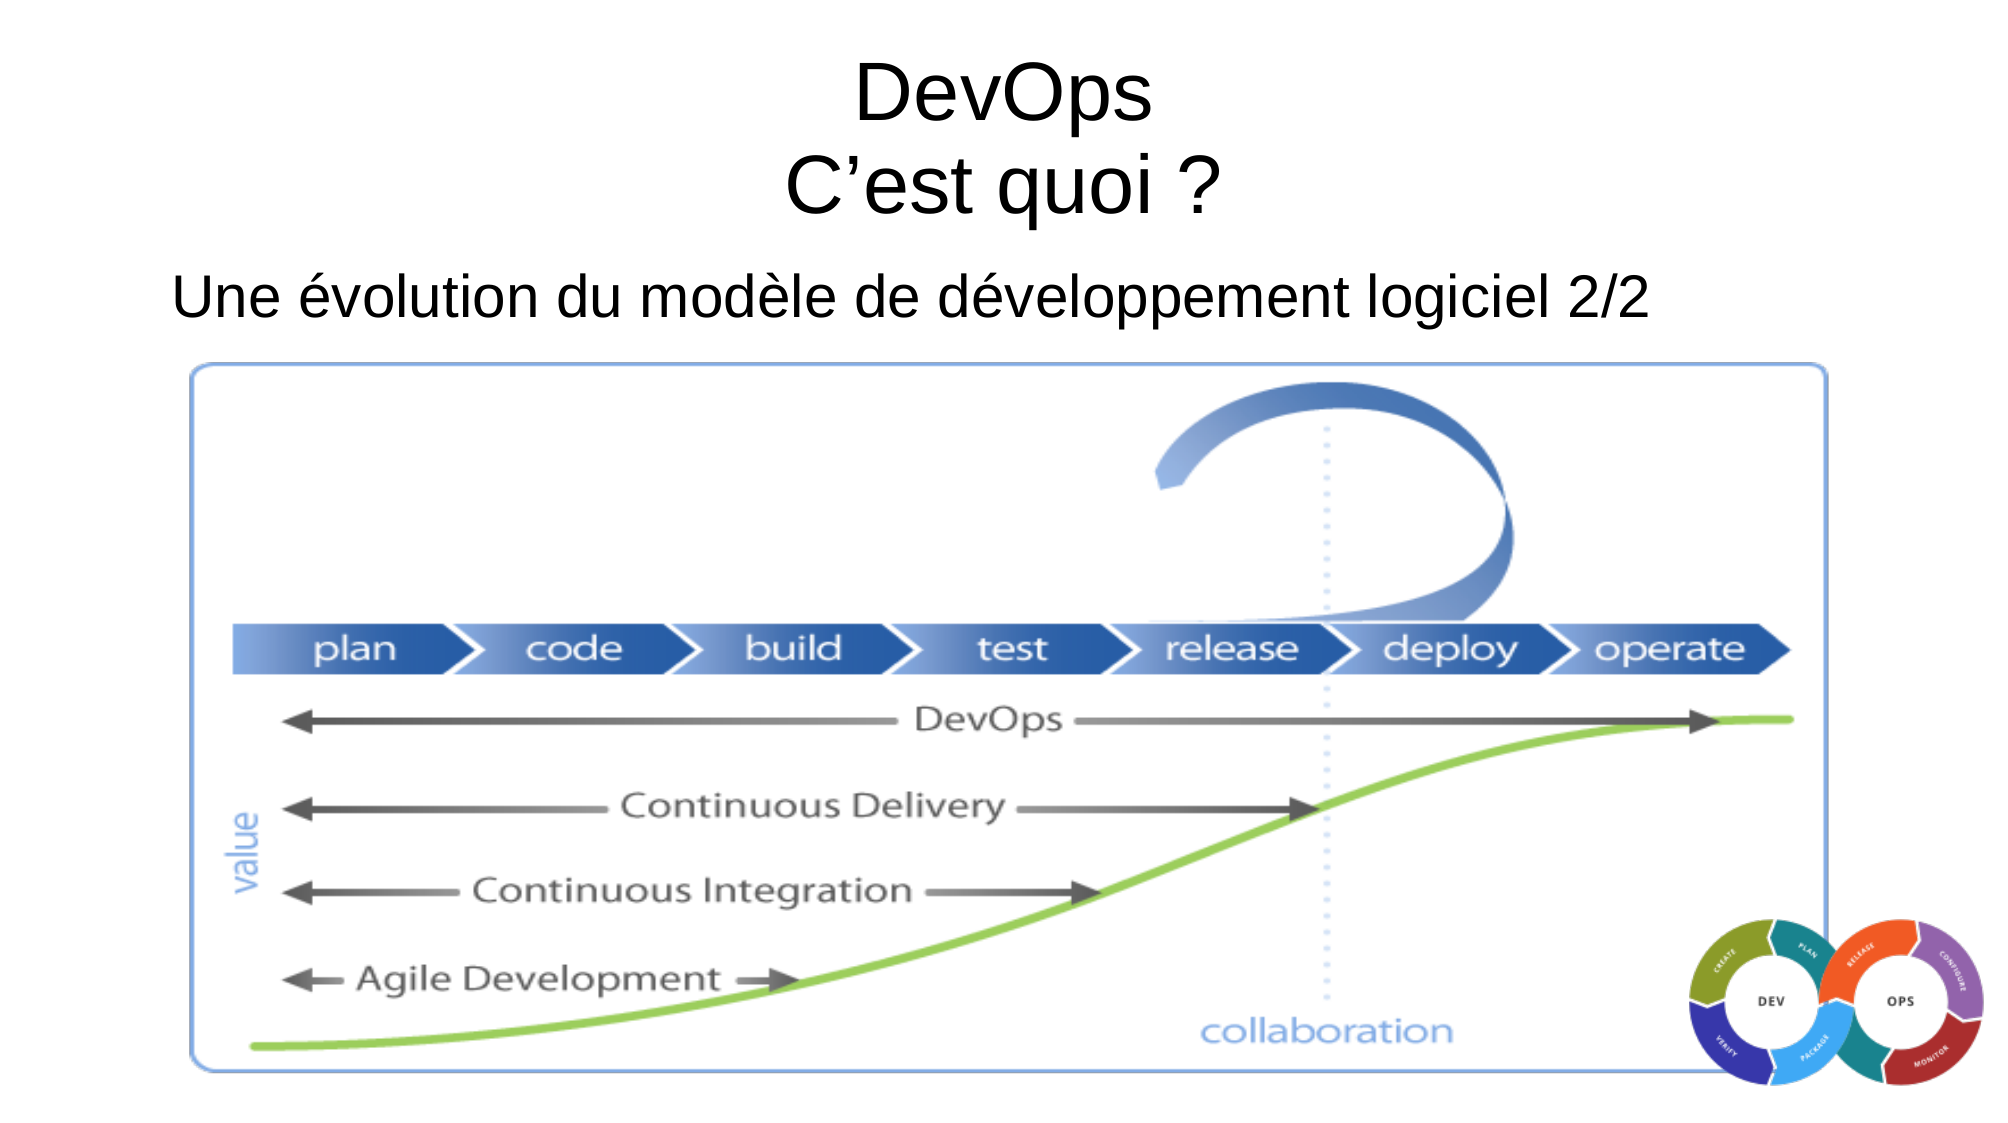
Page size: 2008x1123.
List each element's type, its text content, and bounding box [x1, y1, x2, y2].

title DevOps C’est quoi ? [100, 44, 1908, 233]
picture [188, 361, 1985, 1087]
list Une évolution du modèle de développement logiciel 2/2 [100, 262, 1908, 343]
